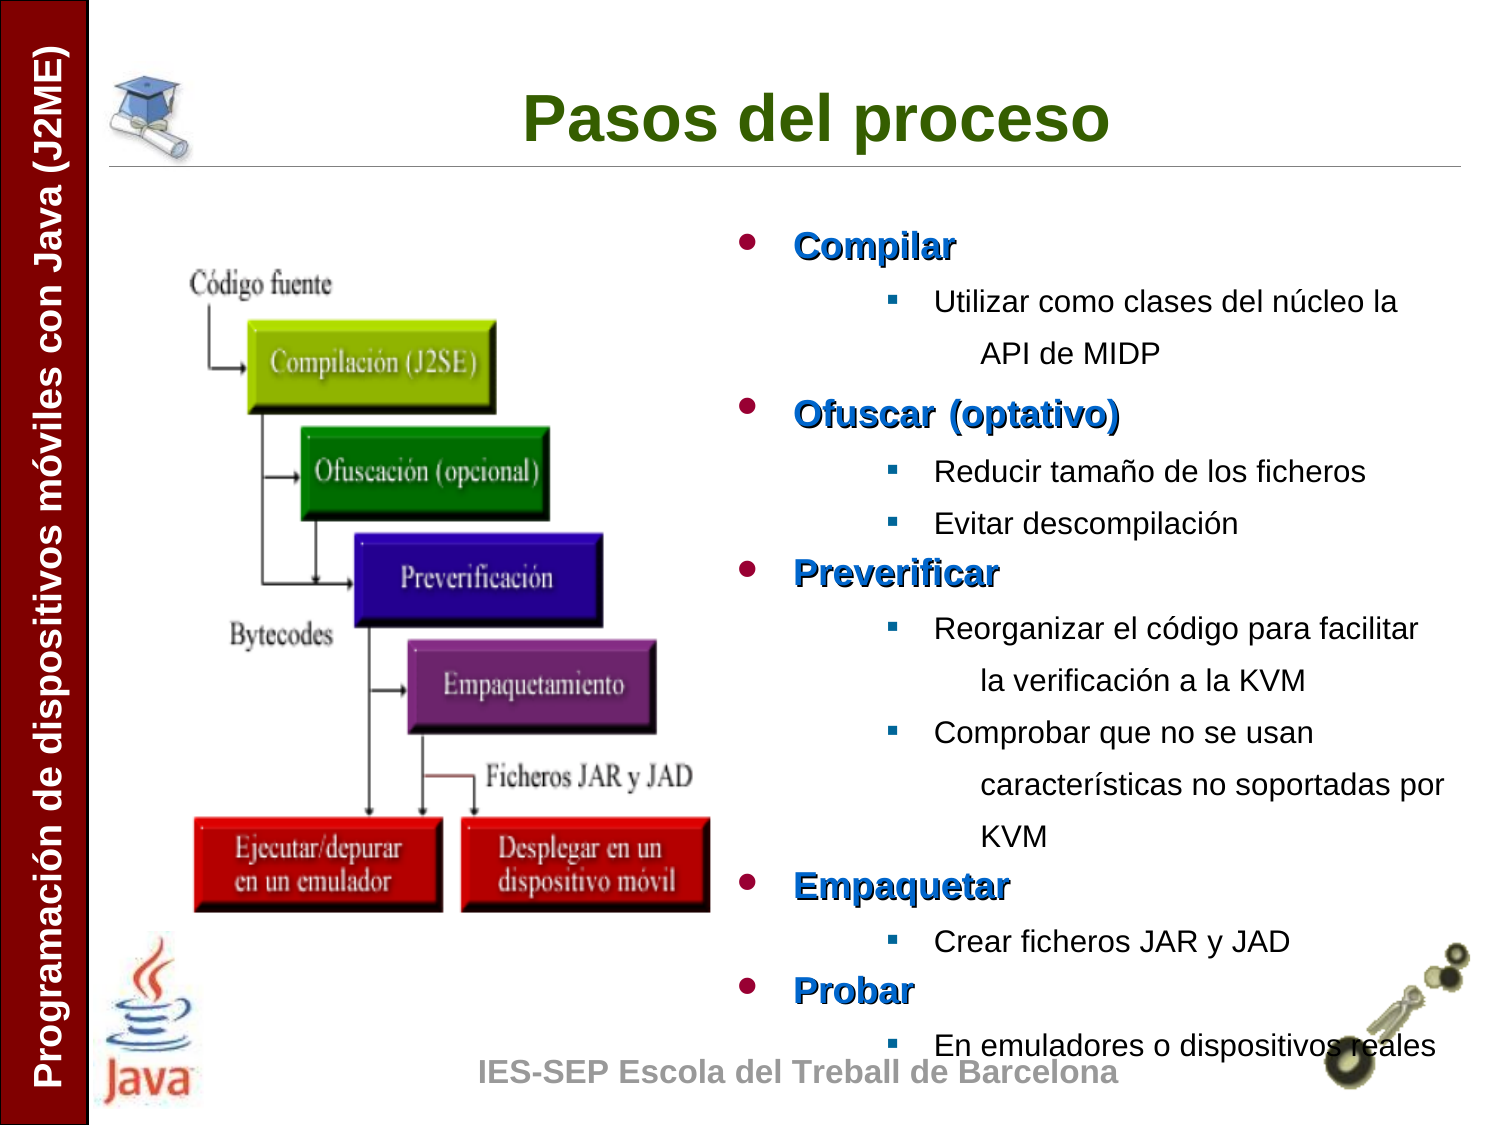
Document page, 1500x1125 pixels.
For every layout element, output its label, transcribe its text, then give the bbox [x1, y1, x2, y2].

title Pasos del proceso [211, 75, 1424, 163]
picture [187, 248, 712, 926]
picture [93, 61, 206, 174]
picture [93, 931, 204, 1109]
picture [1322, 939, 1471, 1094]
list Compilar Utilizar como clases del núcleo la API de MIDP Ofuscar (optativo) Reducir tamaño de los ficheros Evitar descompilación Preverificar Reorganizar el código para facilitar la verificación a la KVM Comprobar que no se usan características no soportadas por KVM Empaquetar Crear ficheros JAR y JAD Probar En emuladores o dispositivos reales [736, 224, 1451, 1012]
